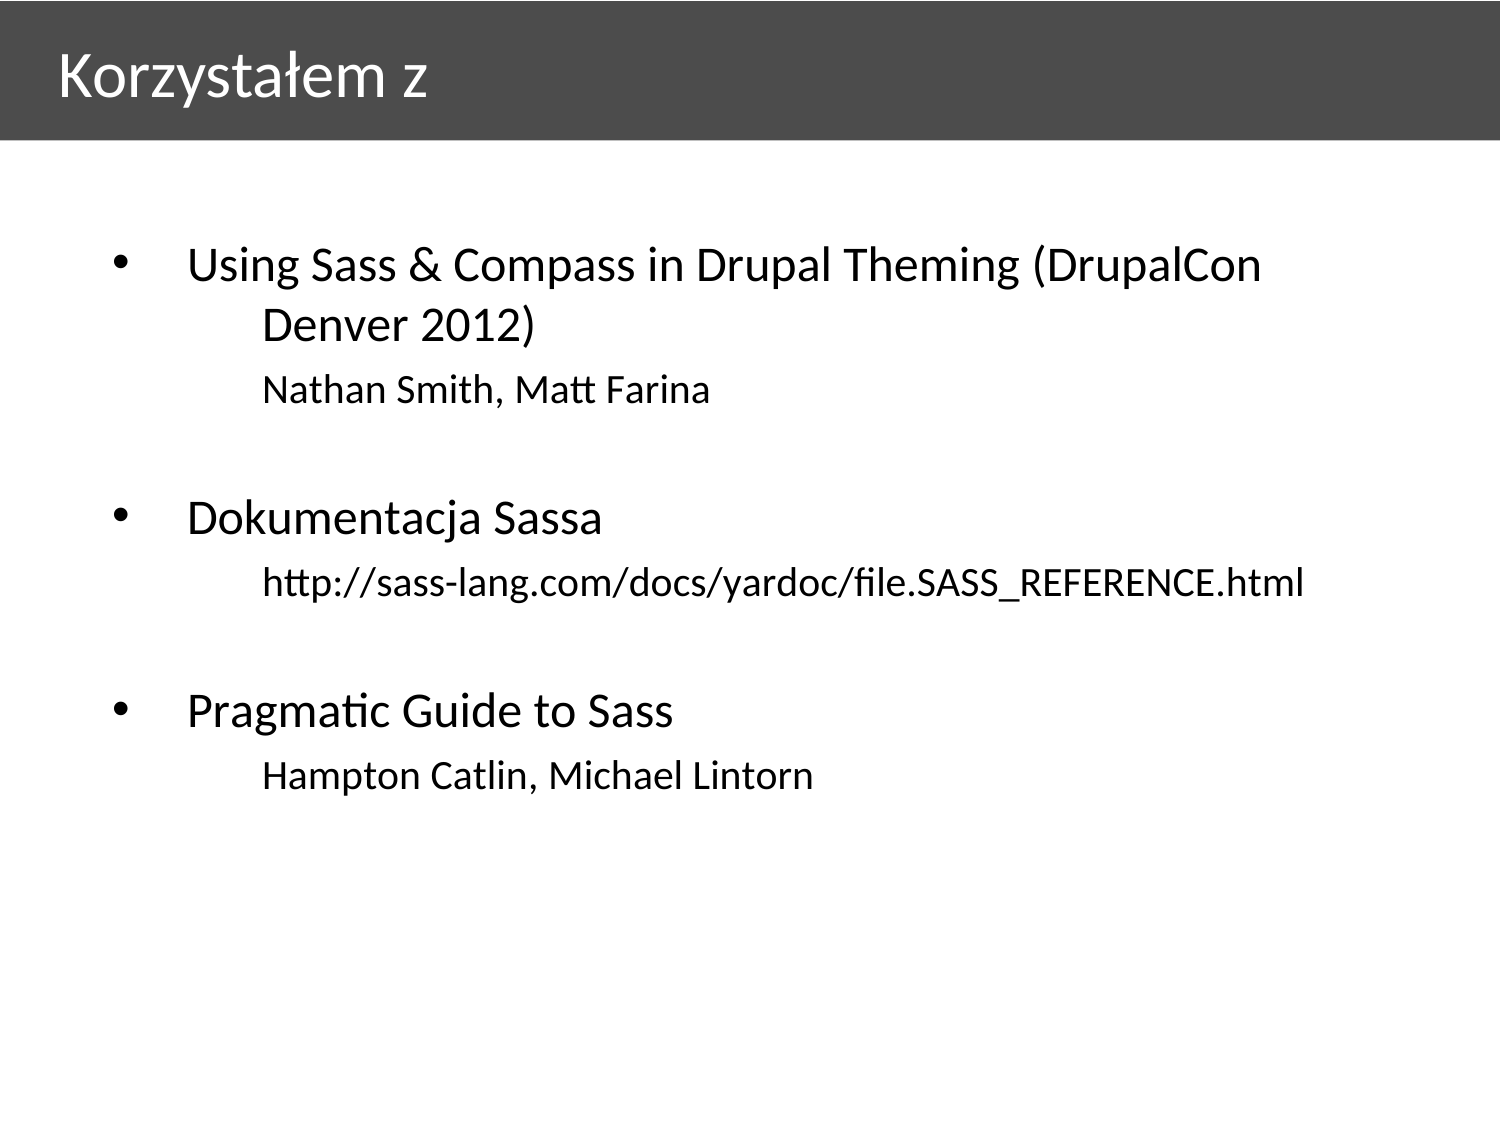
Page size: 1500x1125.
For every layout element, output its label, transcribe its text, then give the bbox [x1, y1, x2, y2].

subtitle Using Sass & Compass in Drupal Theming (DrupalCon Denver 2012) Nathan Smith, Matt Farina Dokumentacja Sassa http://sass-lang.com/docs/yardoc/file.SASS_REFERENCE.html Pragmatic Guide to Sass Hampton Catlin, Michael Lintorn [0, 142, 1495, 810]
text_box Korzystałem z [0, 1, 1500, 140]
